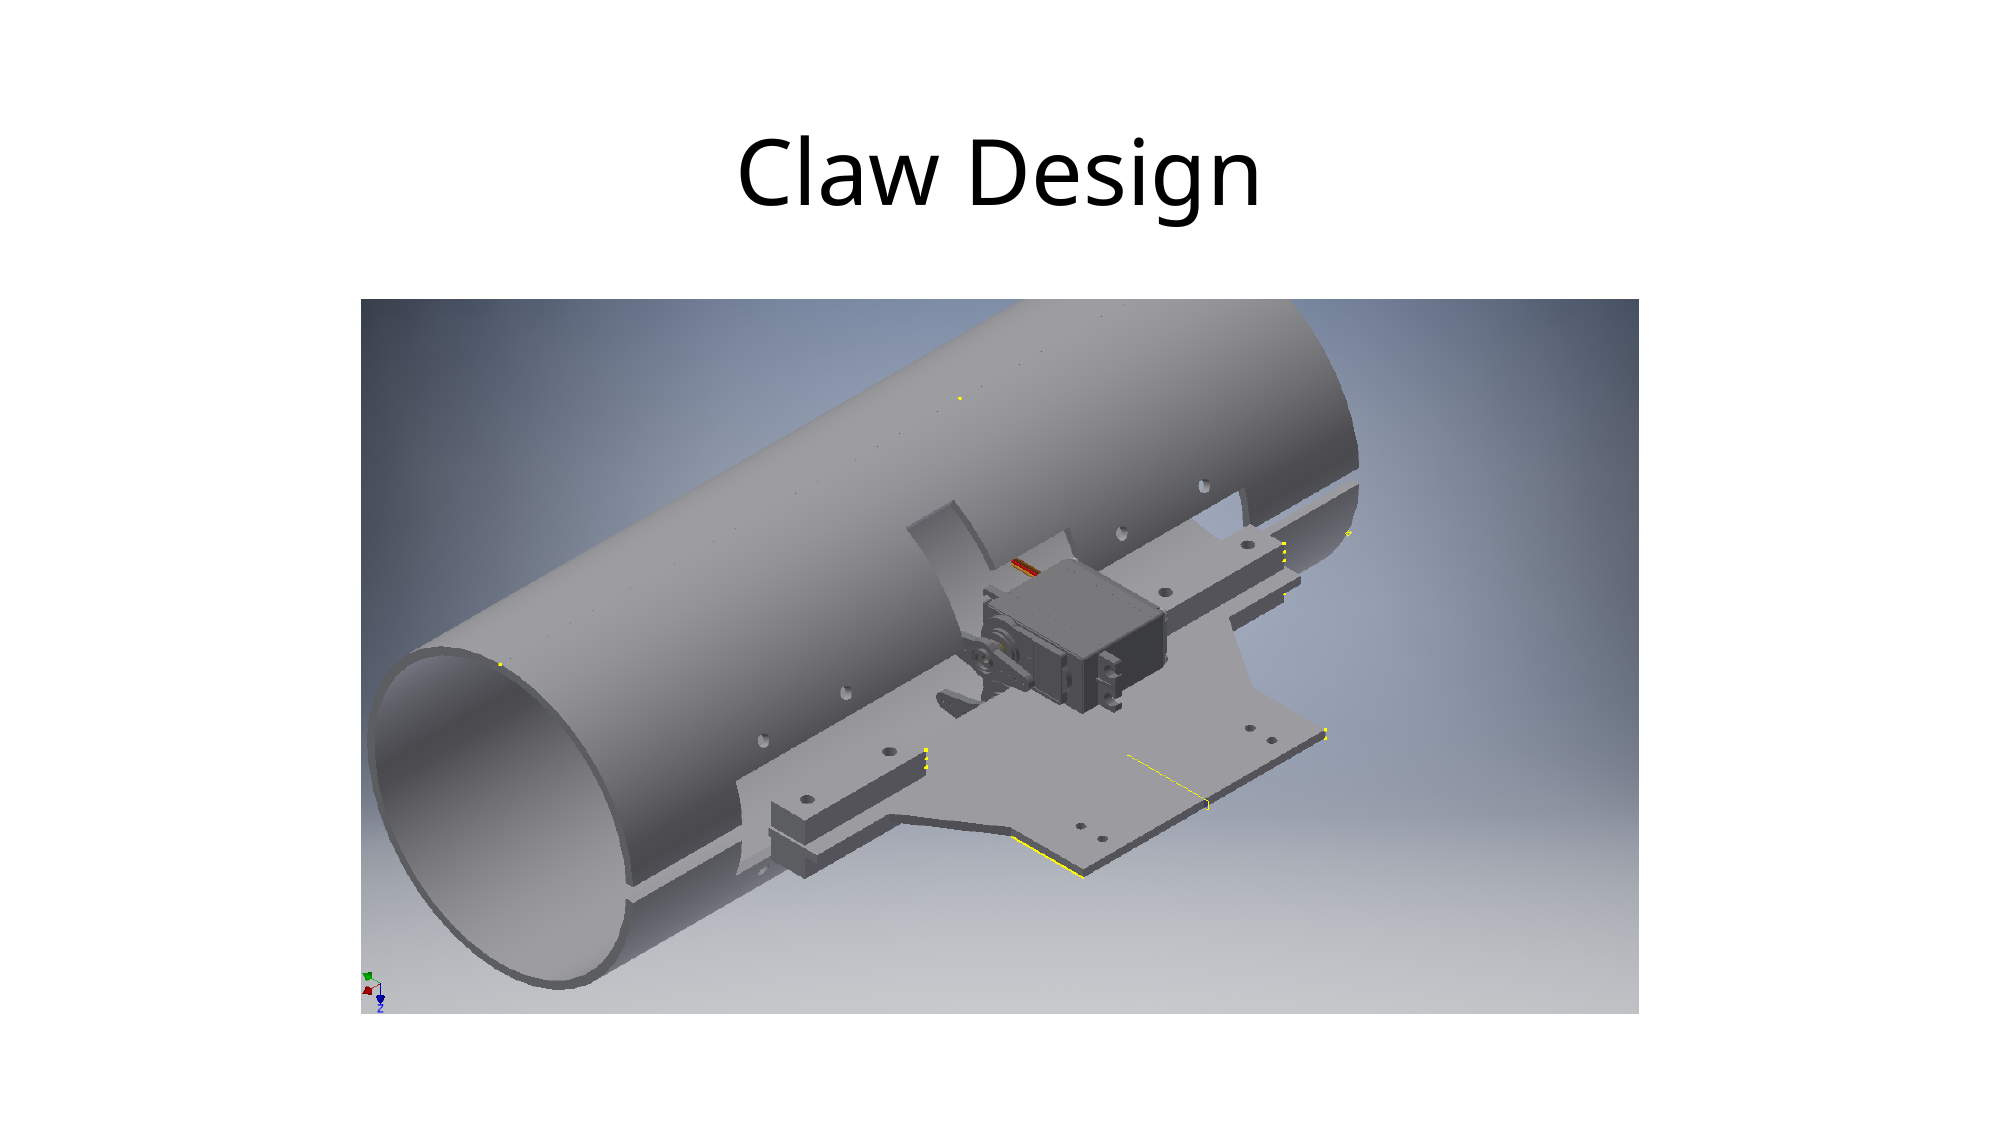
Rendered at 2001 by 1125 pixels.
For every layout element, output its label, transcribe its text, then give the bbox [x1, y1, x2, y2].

title Claw Design [137, 59, 1863, 278]
picture [361, 299, 1639, 1014]
